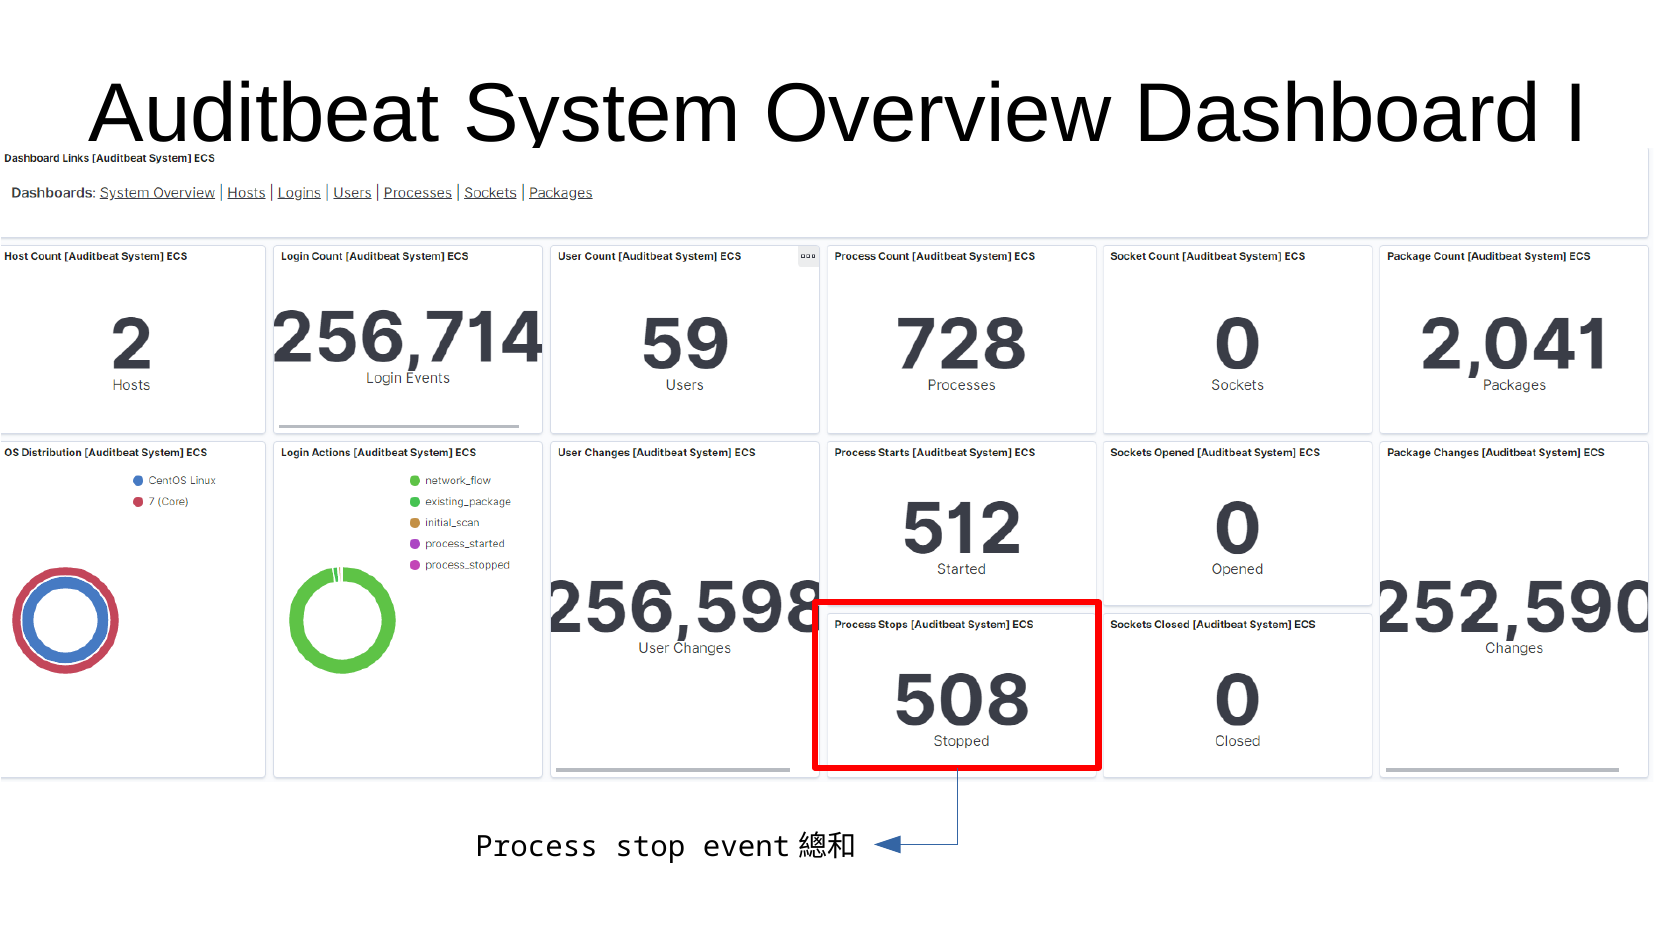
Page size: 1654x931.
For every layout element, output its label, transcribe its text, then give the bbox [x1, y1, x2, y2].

picture [1, 148, 1654, 782]
text_box Auditbeat System Overview Dashboard I [70, 59, 1607, 148]
picture [818, 605, 1095, 765]
text_box Process stop event總和 [460, 814, 875, 875]
